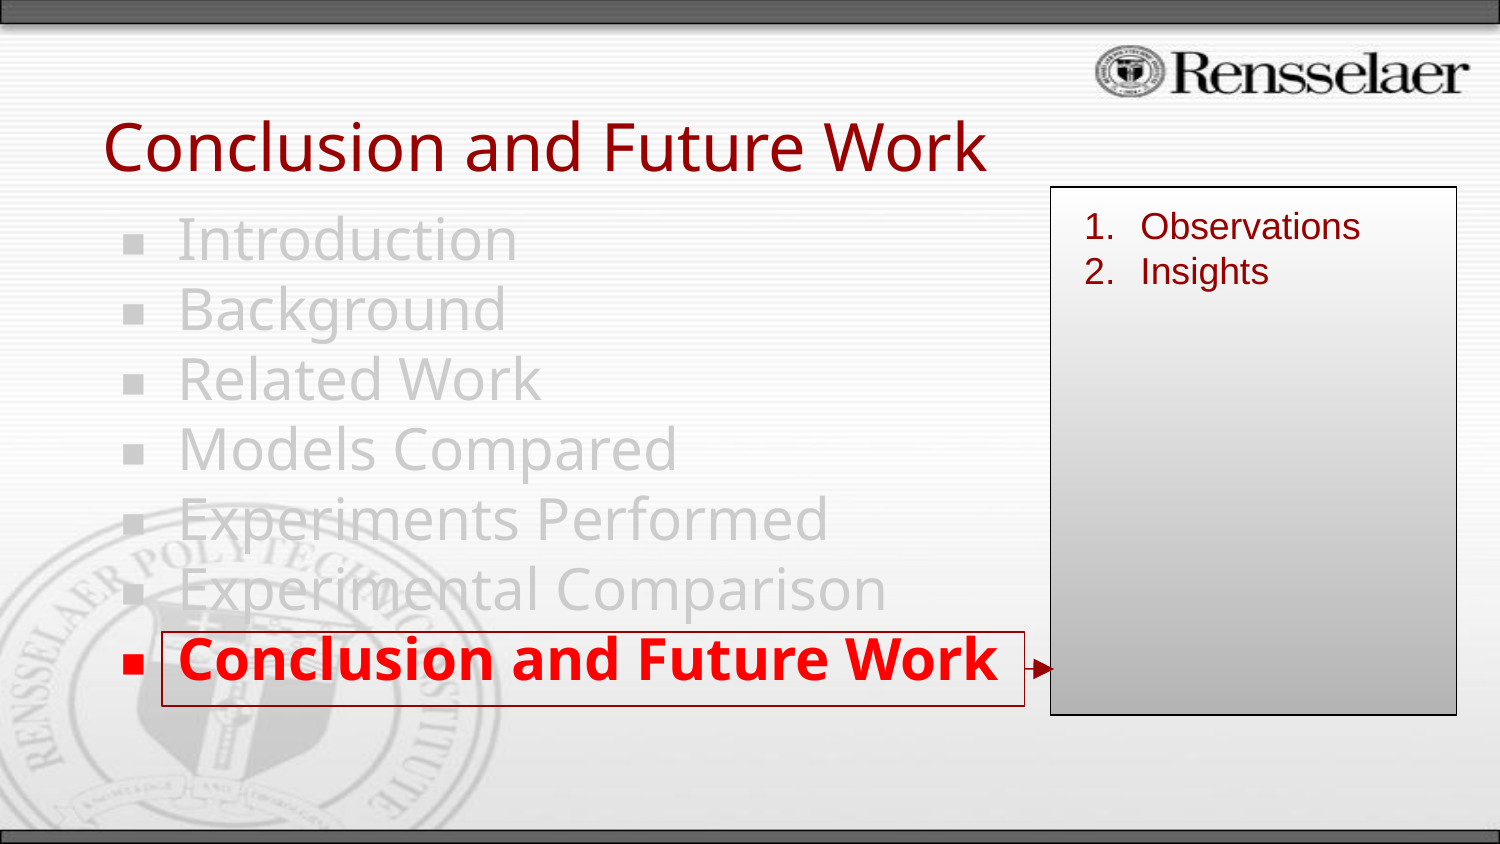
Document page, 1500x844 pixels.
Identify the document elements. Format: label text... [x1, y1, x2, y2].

list Introduction Background Related Work Models Compared Experiments Performed Experimental Comparison Conclusion and Future Work [163, 633, 1024, 705]
text_box Observations Insights [1050, 187, 1457, 716]
list Introduction Background Related Work Models Compared Experiments Performed Experimental Comparison Conclusion and Future Work [87, 187, 1369, 769]
picture [0, 0, 1500, 844]
title Conclusion and Future Work [87, 102, 1413, 187]
